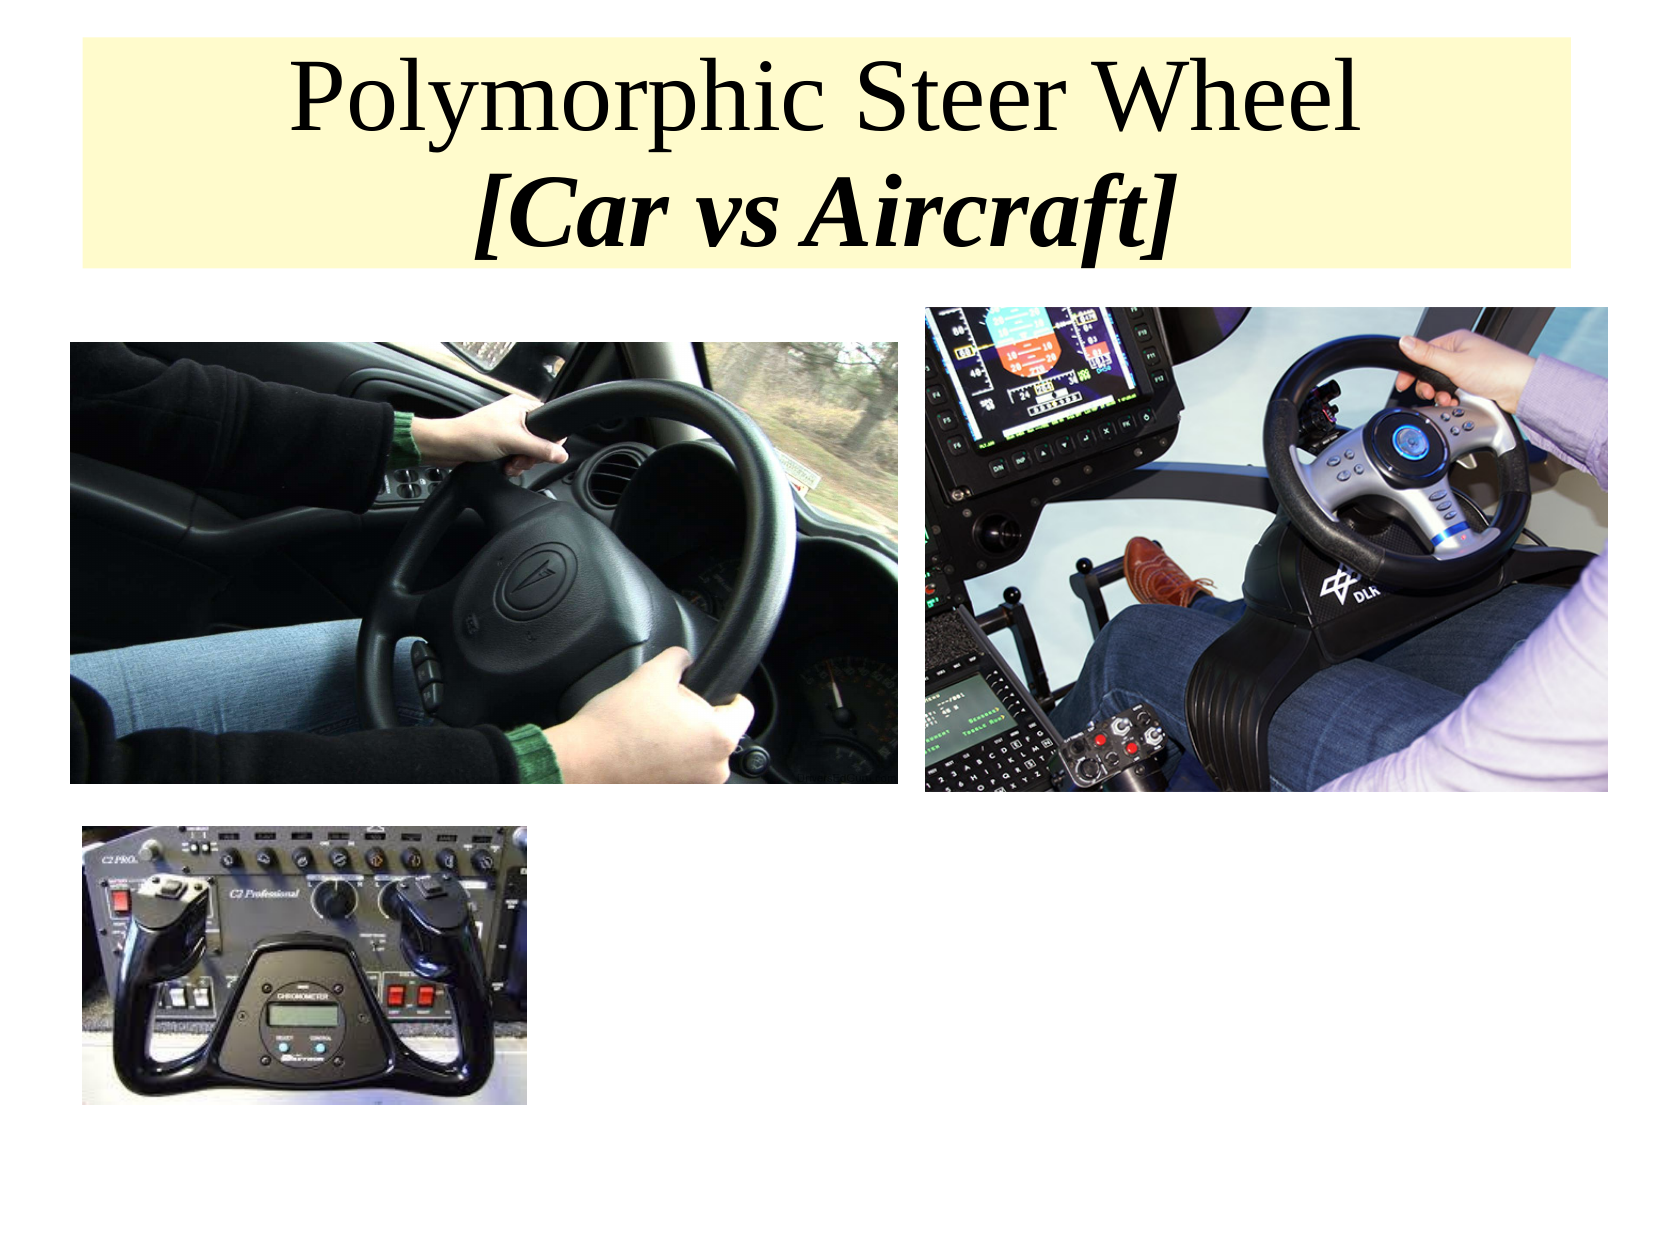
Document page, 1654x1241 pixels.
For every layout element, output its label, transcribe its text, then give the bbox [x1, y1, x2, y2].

picture [925, 307, 1608, 792]
picture [82, 826, 527, 1105]
picture [70, 342, 898, 784]
title Polymorphic Steer Wheel [Car vs Aircraft] [82, 37, 1571, 269]
